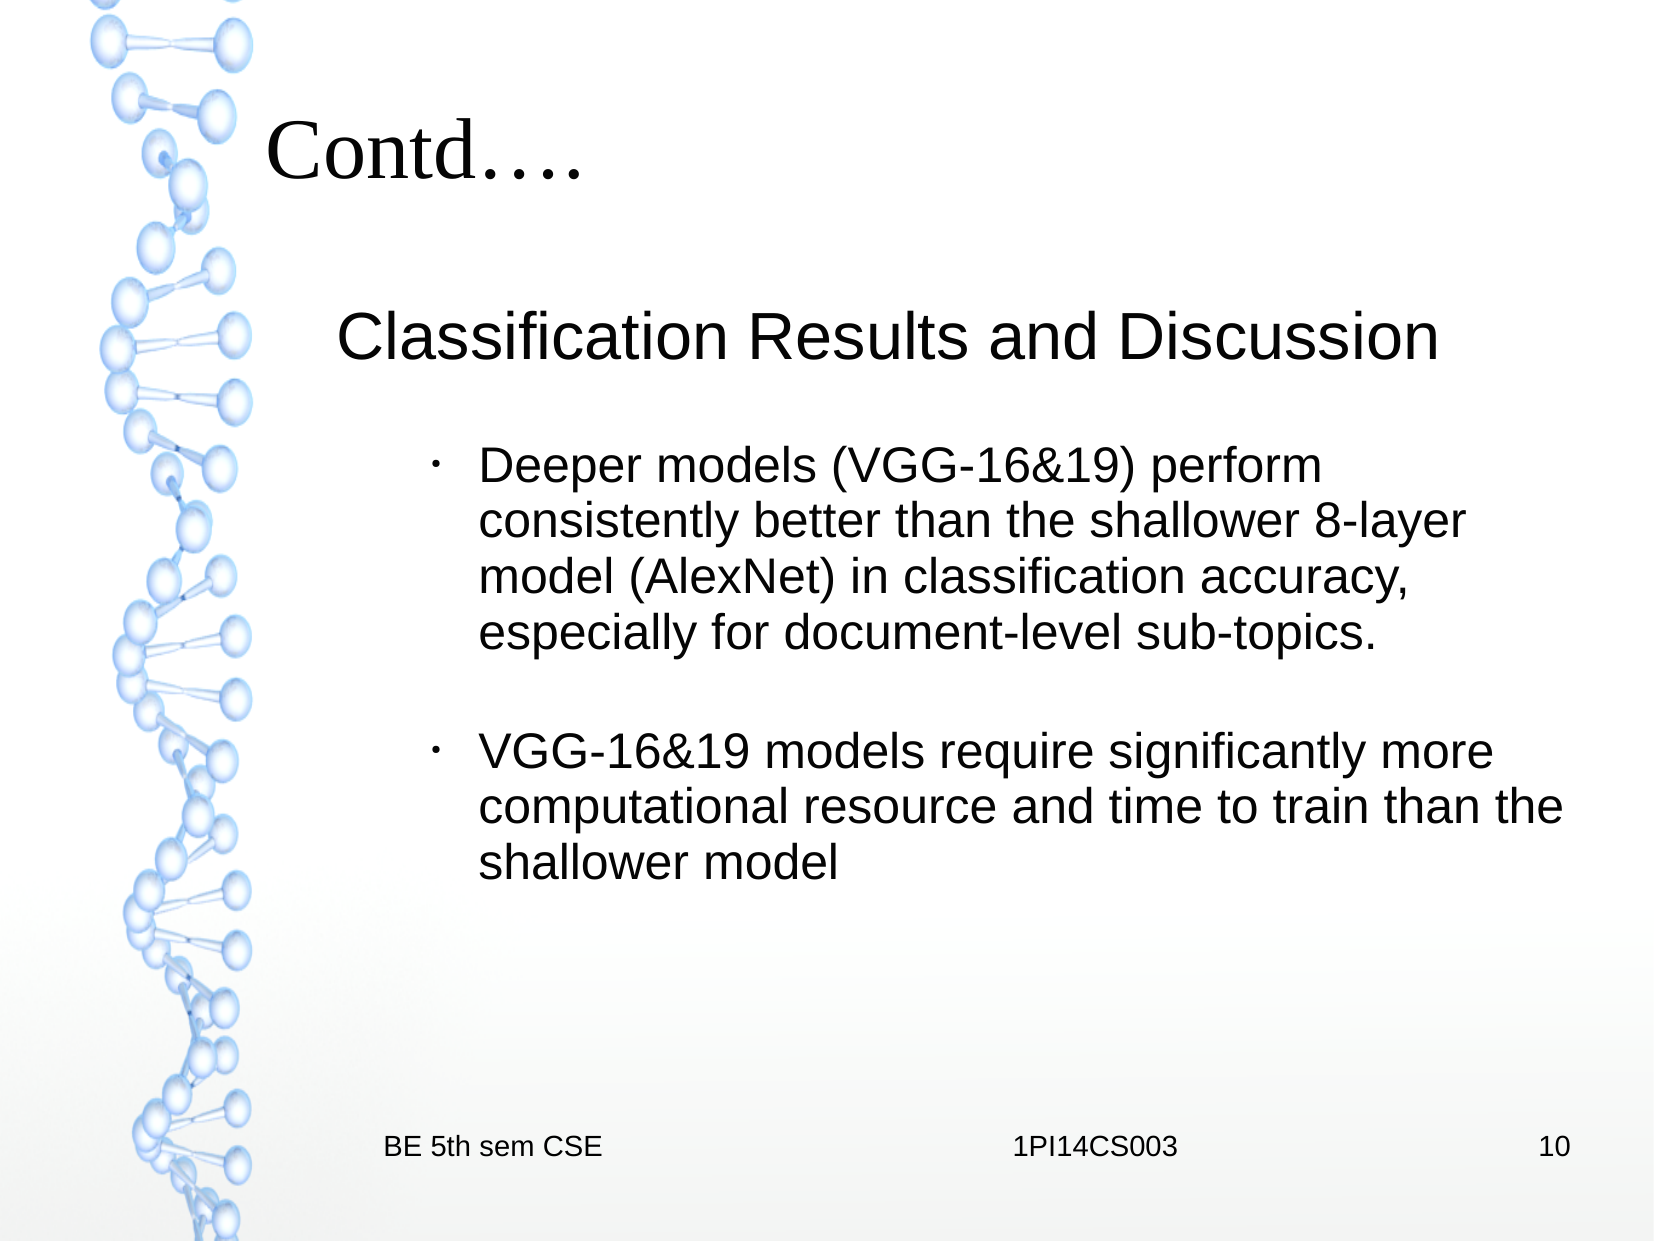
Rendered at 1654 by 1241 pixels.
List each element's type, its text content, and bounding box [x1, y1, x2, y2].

title Contd…. [265, 47, 1595, 252]
list Classification Results and Discussion Deeper models (VGG-16&19) perform consistently better than the shallower 8-layer model (AlexNet) in classification accuracy, especially for document-level sub-topics. VGG-16&19 models require significantly more computational resource and time to train than the shallower model [265, 299, 1595, 1019]
picture [0, 0, 1654, 1241]
